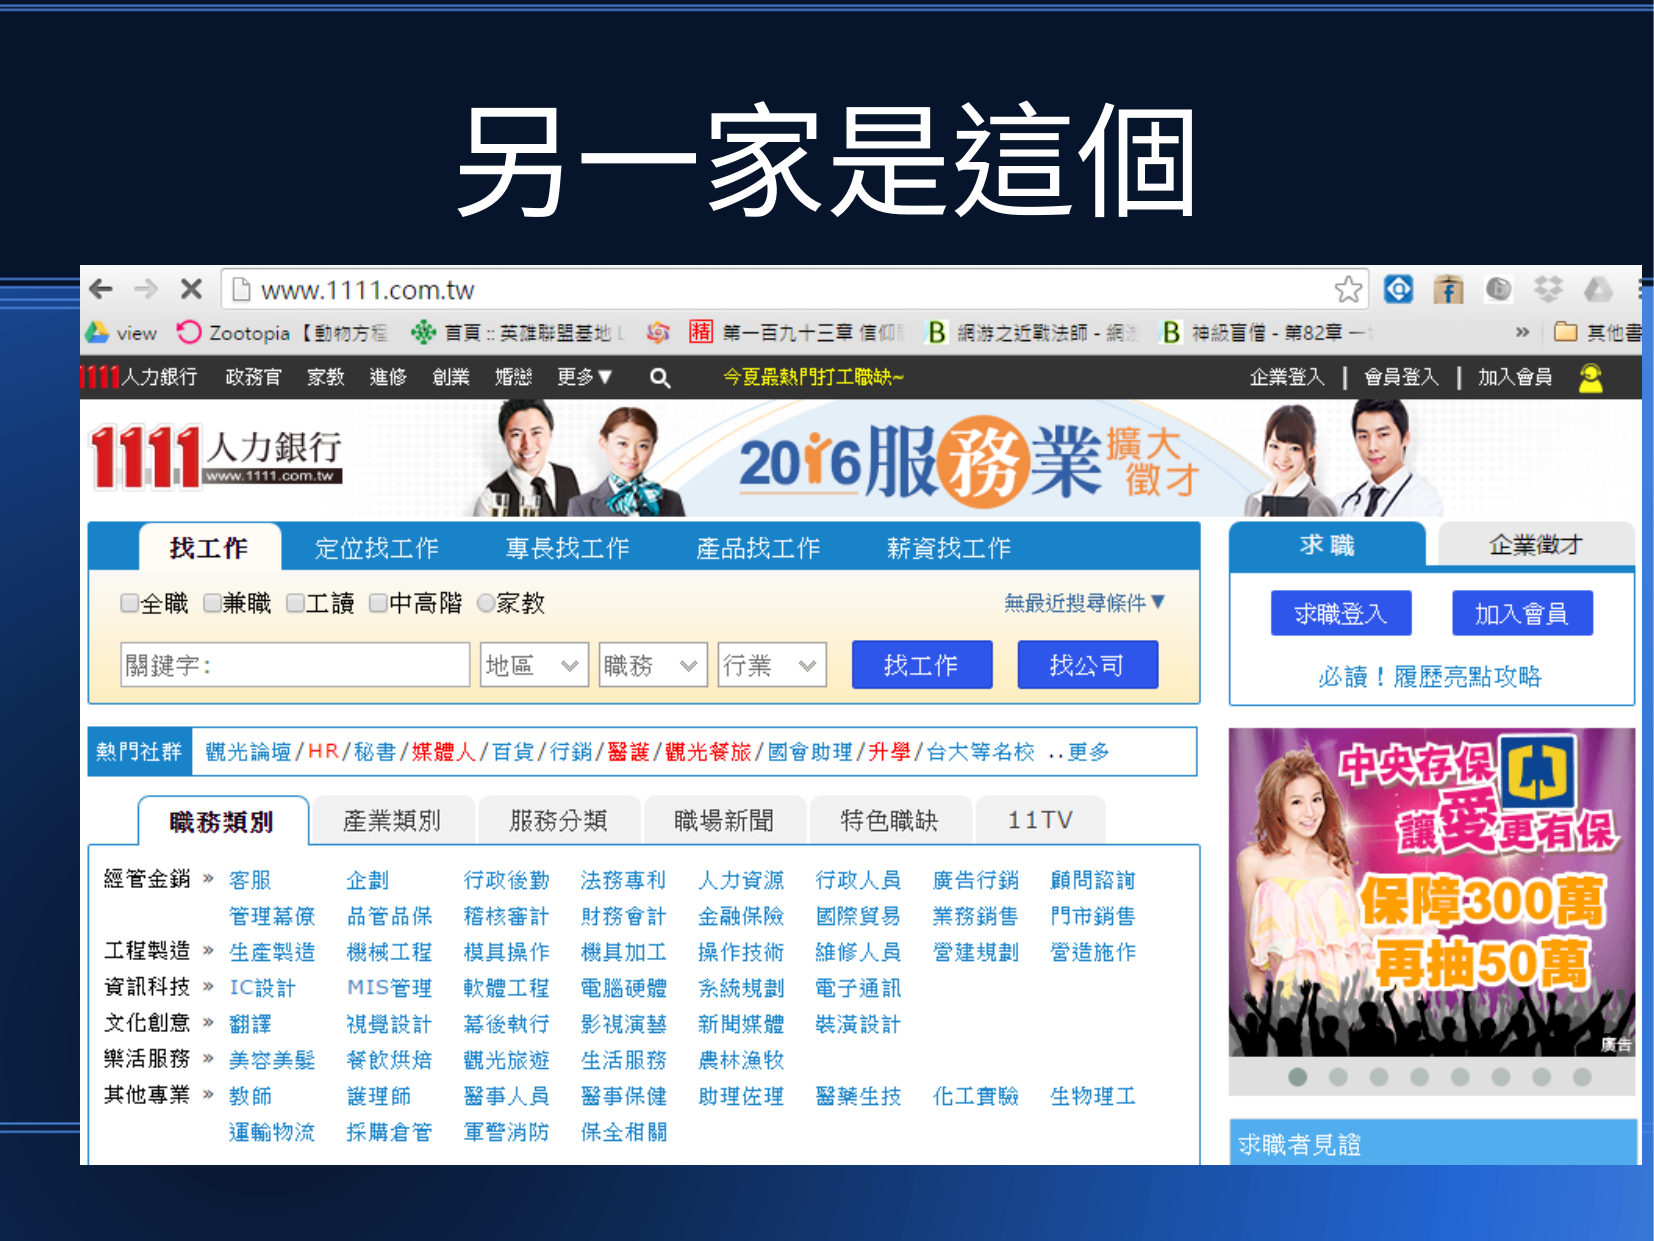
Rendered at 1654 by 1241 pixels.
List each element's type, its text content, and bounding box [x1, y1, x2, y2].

picture [0, 0, 1654, 1241]
title 另一家是這個 [82, 49, 1571, 257]
